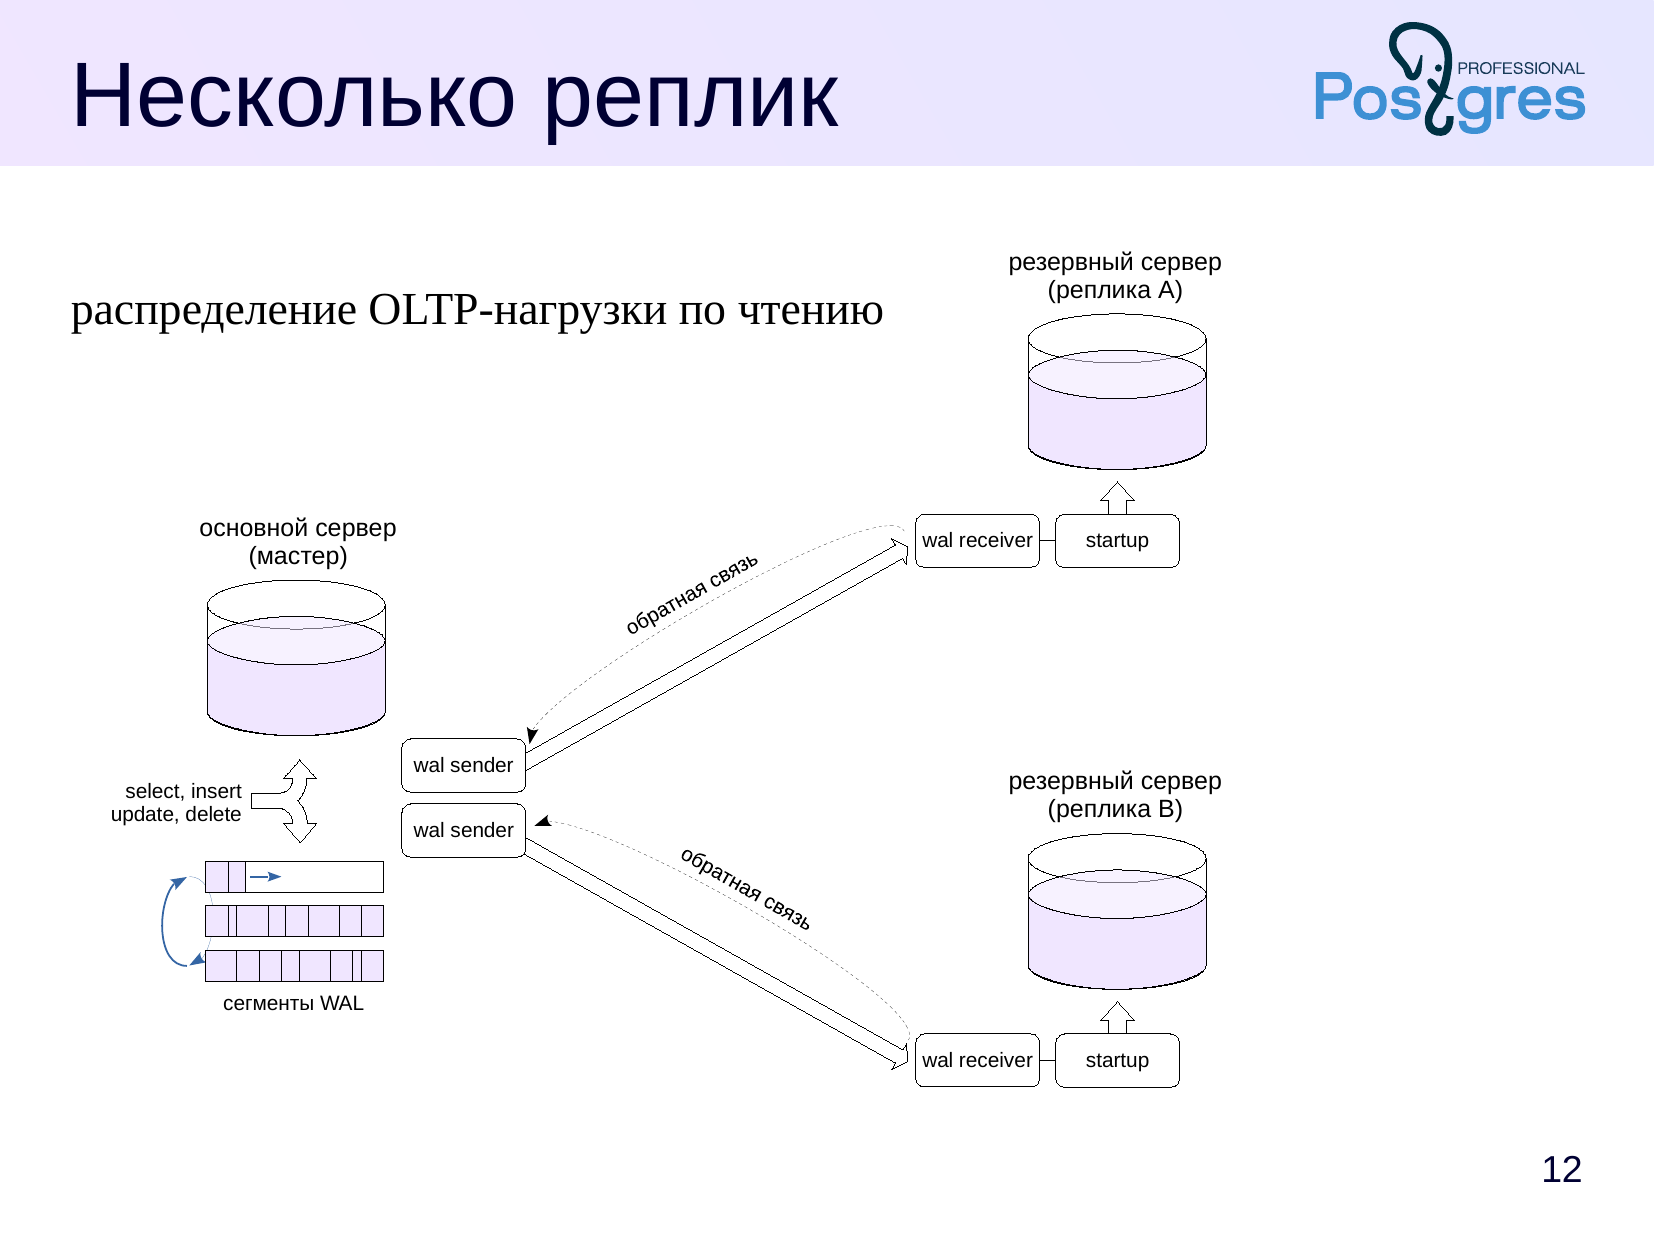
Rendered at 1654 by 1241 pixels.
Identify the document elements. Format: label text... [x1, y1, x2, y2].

text_box [739, 883, 762, 902]
text_box [646, 582, 708, 628]
text_box [710, 569, 731, 587]
text_box [1028, 833, 1207, 990]
text_box резервный сервер (реплика A) [993, 240, 1238, 283]
text_box [722, 871, 742, 891]
text_box [738, 556, 758, 572]
text_box [764, 897, 810, 930]
list распределение OLTP-нагрузки по чтению [70, 283, 1583, 1134]
title Несколько реплик [70, 43, 1241, 147]
text_box [728, 563, 741, 578]
text_box [627, 611, 649, 634]
text_box [681, 849, 723, 881]
